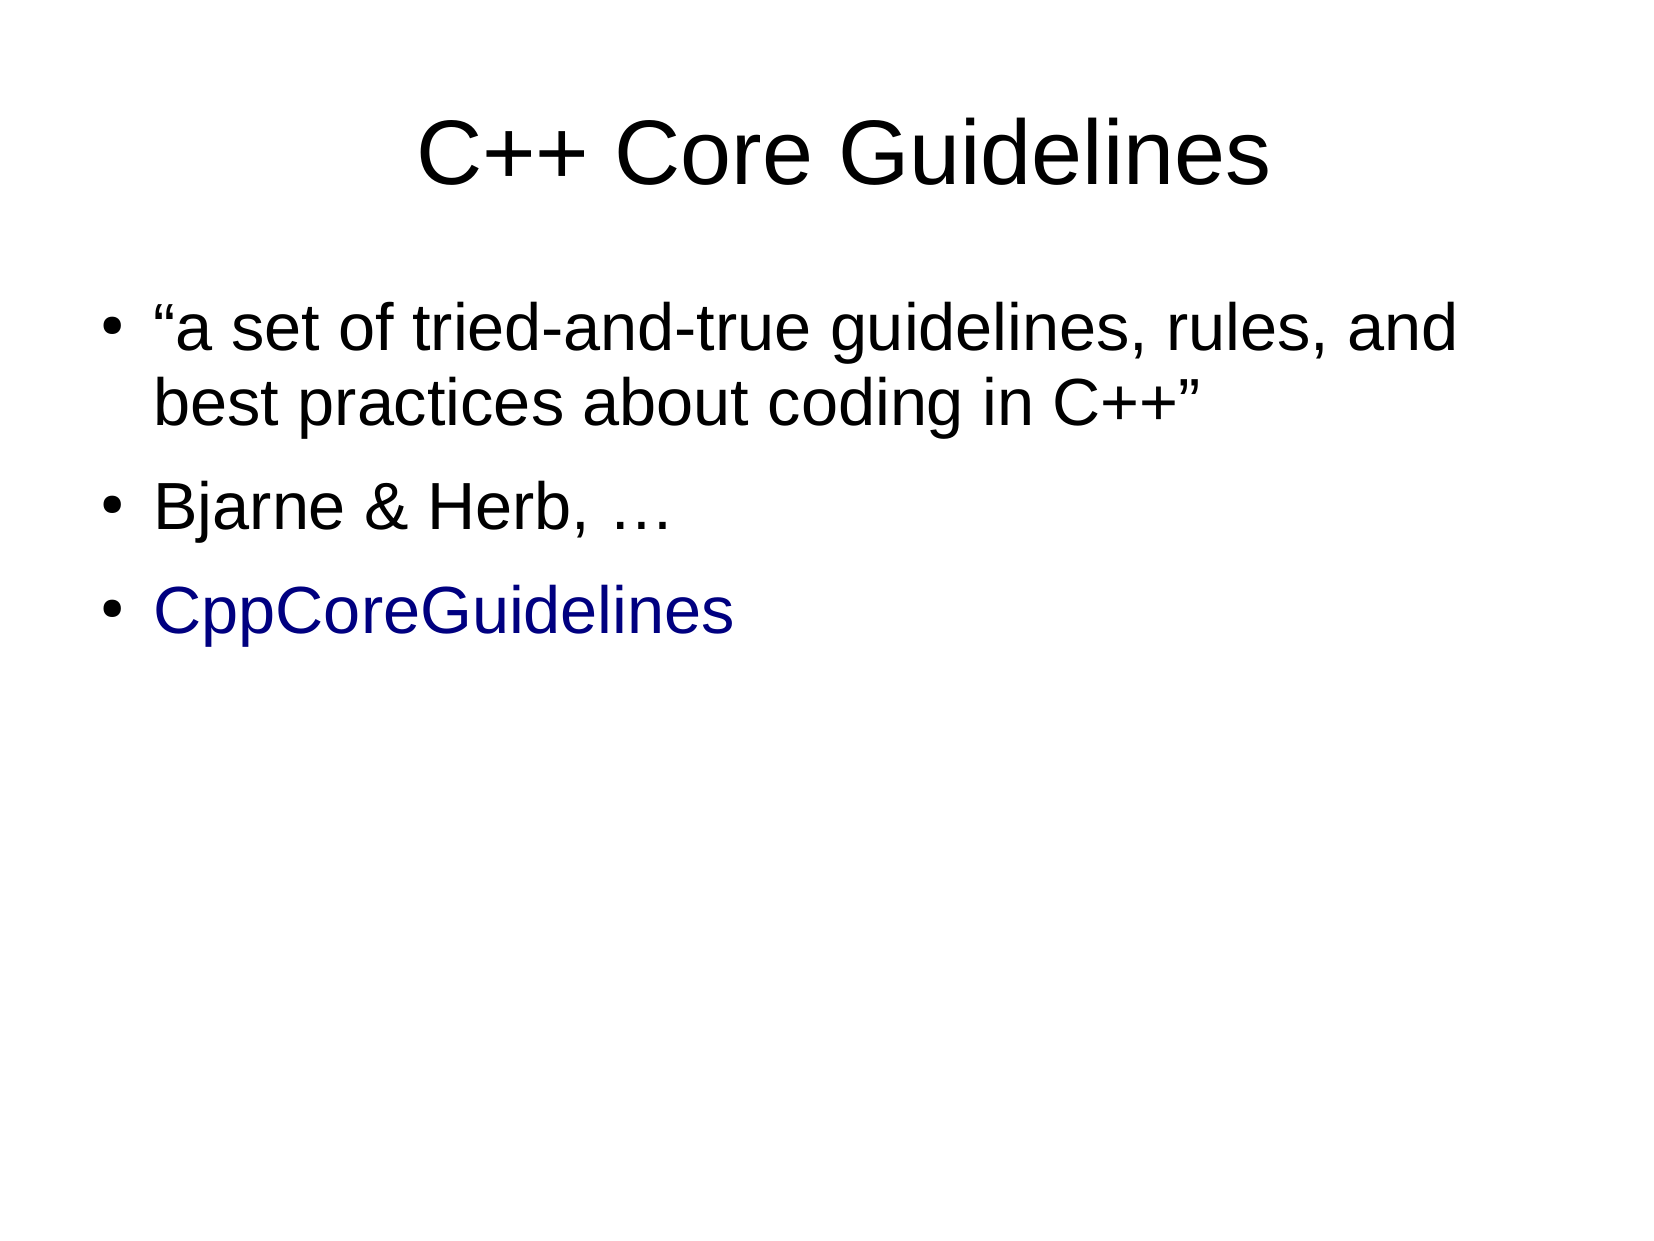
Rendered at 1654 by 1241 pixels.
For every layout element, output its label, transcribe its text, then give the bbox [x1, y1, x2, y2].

list “a set of tried-and-true guidelines, rules, and best practices about coding in C++” Bjarne & Herb, … CppCoreGuidelines [82, 290, 1571, 1010]
title C++ Core Guidelines [82, 49, 1571, 257]
